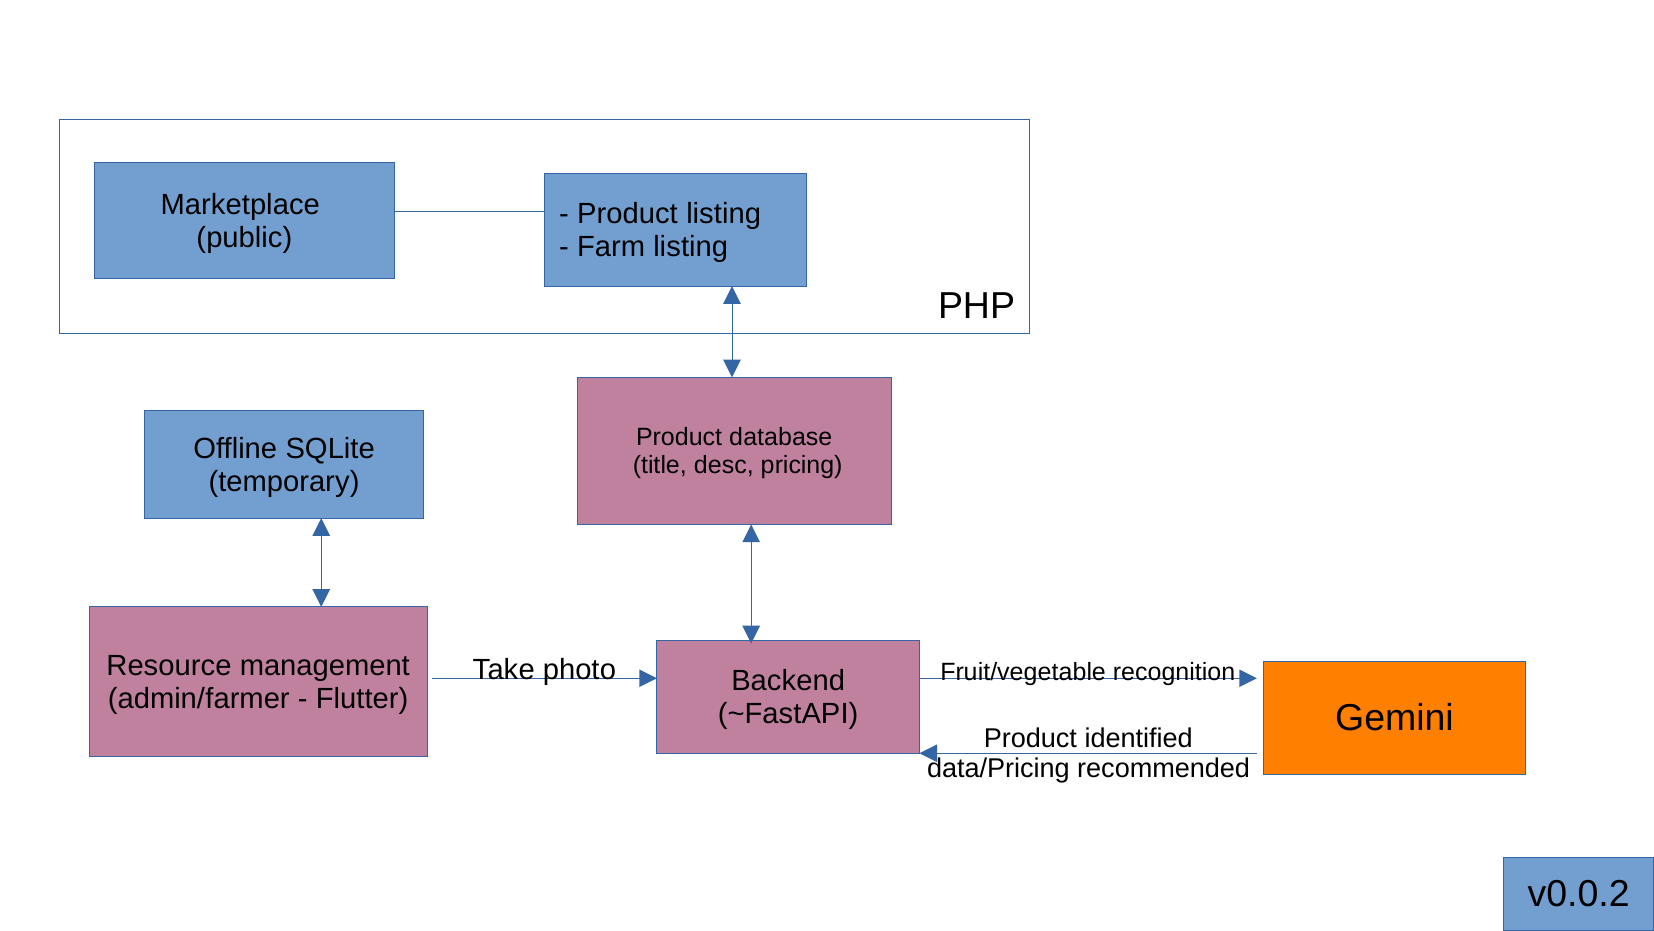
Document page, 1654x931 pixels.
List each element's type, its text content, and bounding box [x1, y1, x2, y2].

text_box Gemini [1263, 661, 1526, 775]
text_box Offline SQLite (temporary) [144, 410, 424, 519]
text_box v0.0.2 [1503, 857, 1654, 931]
text_box Resource management (admin/farmer - Flutter) [89, 606, 428, 757]
text_box Product database (title, desc, pricing) [577, 377, 892, 525]
text_box Backend (~FastAPI) [656, 640, 920, 754]
text_box PHP [59, 119, 1030, 334]
